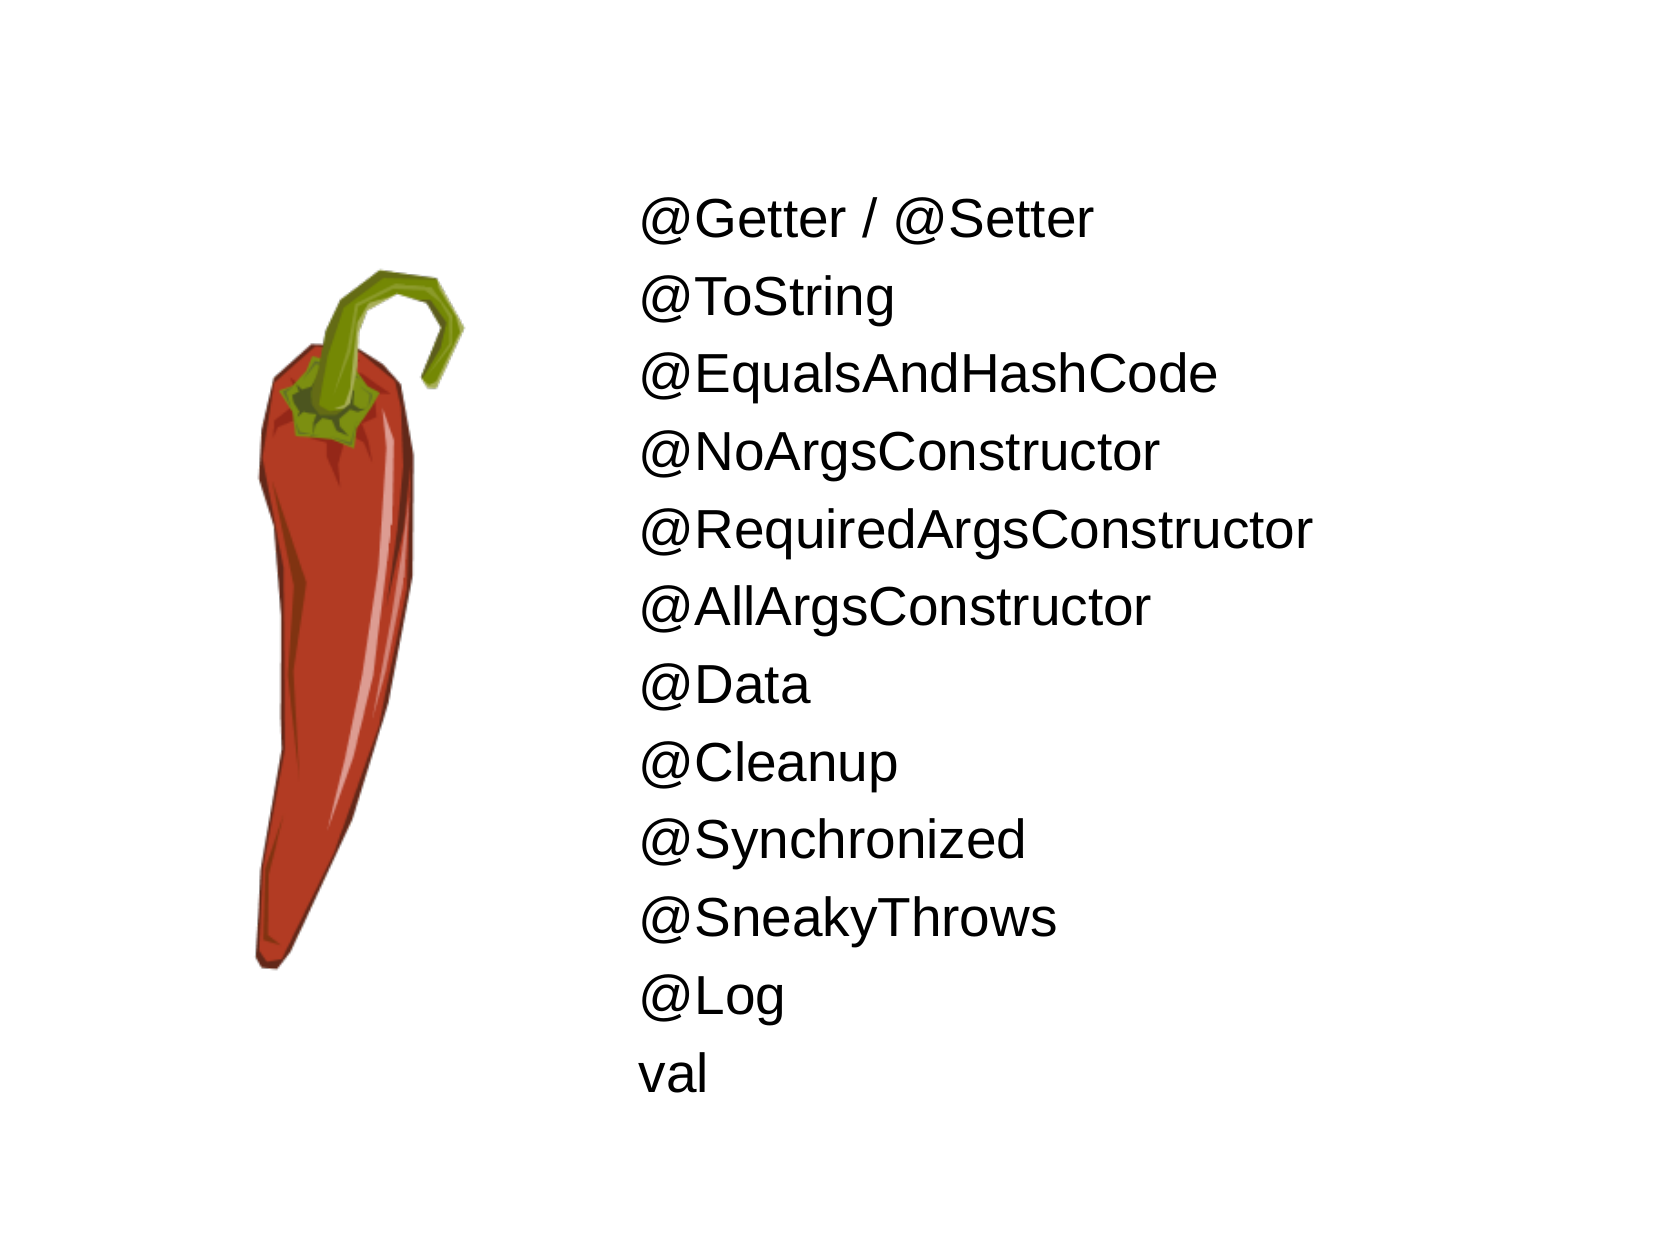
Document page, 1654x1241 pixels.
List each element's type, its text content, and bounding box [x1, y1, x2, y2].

picture [229, 253, 491, 987]
list @Getter / @Setter @ToString @EqualsAndHashCode @NoArgsConstructor @RequiredArgsConstructor @AllArgsConstructor @Data @Cleanup @Synchronized @SneakyThrows @Log val [600, 187, 1571, 1109]
